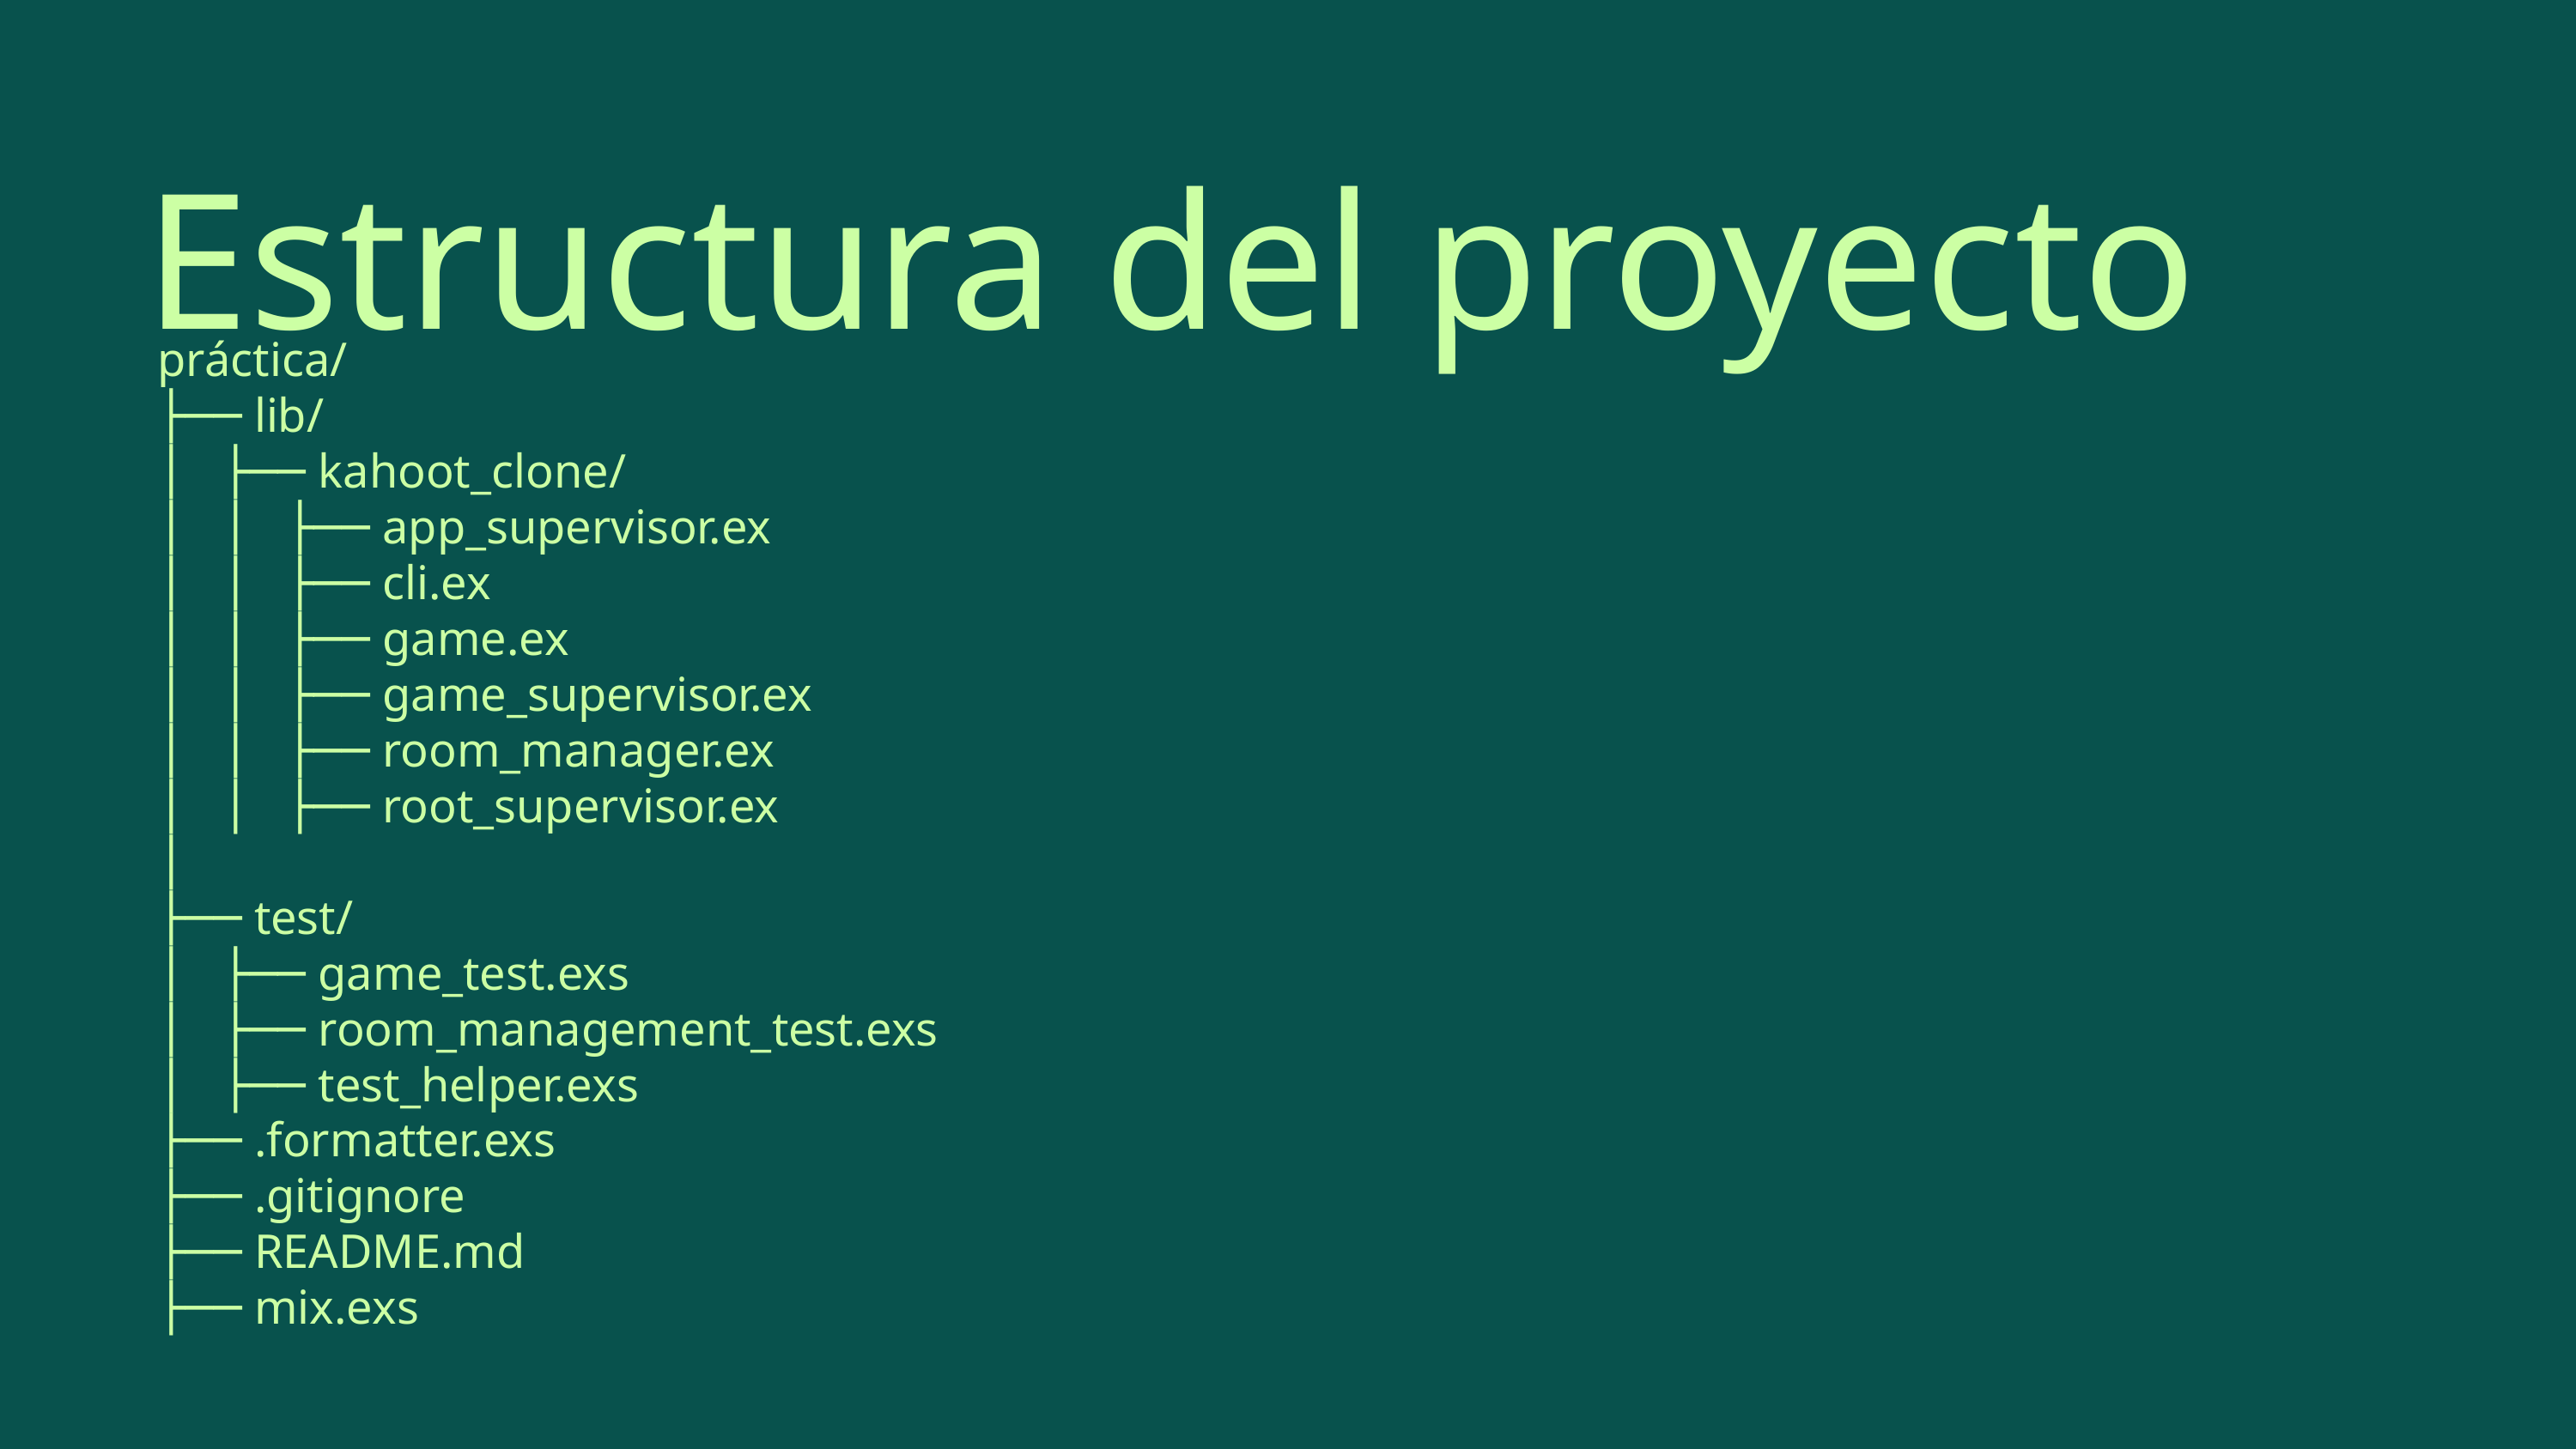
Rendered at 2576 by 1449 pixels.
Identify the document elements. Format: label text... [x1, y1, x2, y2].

text_box Estructura del proyecto [975, 280, 1023, 317]
text_box Estructura del proyecto [144, 89, 2351, 367]
text_box Estructura del proyecto [1455, 240, 1511, 317]
text_box práctica/ ├── lib/ │ ├── kahoot_clone/ │ │ ├── app_supervisor.ex │ │ ├── cli.ex │ │ ├── game.ex │ │ ├── game_supervisor.ex │ │ ├── room_manager.ex │ │ ├── root_supervisor.ex │ ├── test/ │ ├── game_test.exs │ ├── room_management_test.exs │ ├── test_helper.exs ├── .formatter.exs ├── .gitignore ├── README.md ├── mix.exs [144, 317, 1106, 1403]
